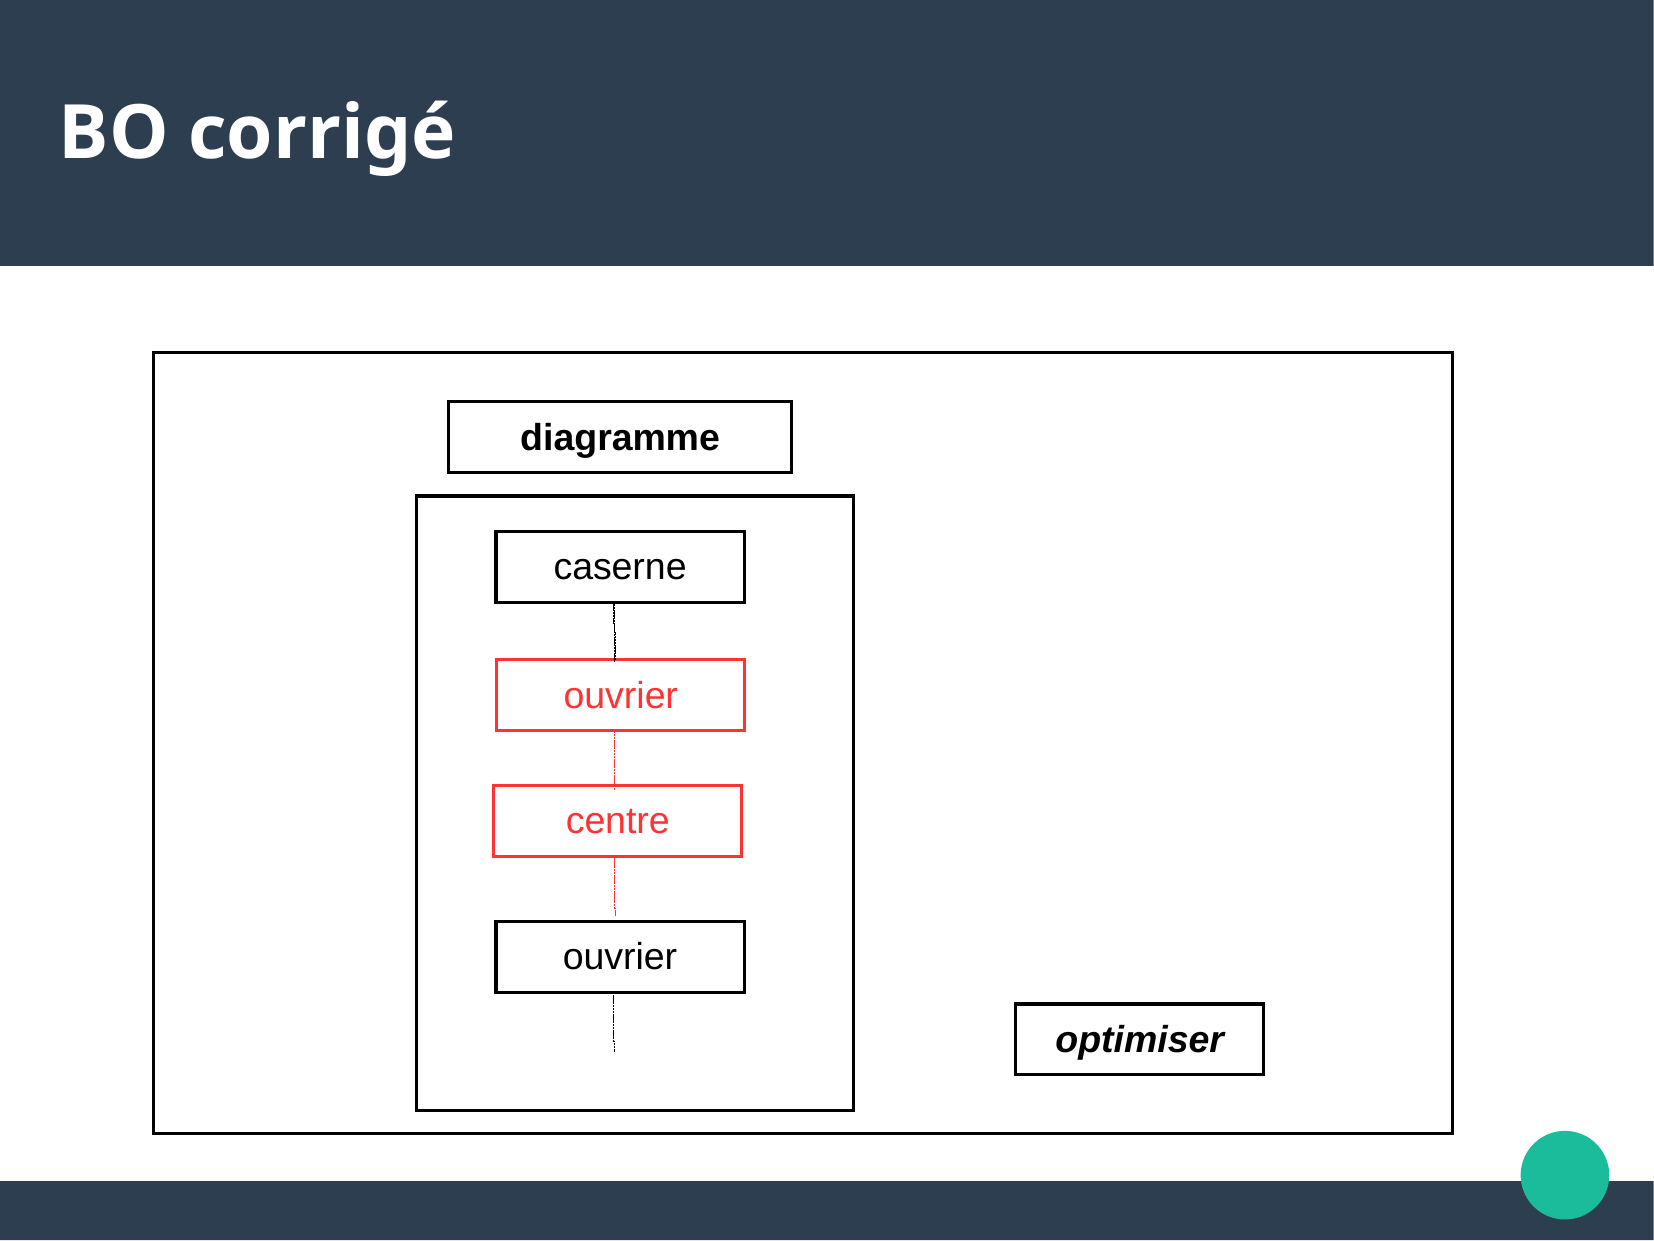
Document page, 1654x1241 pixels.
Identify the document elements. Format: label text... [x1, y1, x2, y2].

text_box diagramme [448, 401, 792, 473]
title BO corrigé [59, 49, 1595, 207]
text_box [153, 352, 1453, 1134]
text_box caserne [496, 531, 745, 603]
text_box optimiser [1015, 1003, 1264, 1075]
text_box ouvrier [496, 921, 745, 993]
